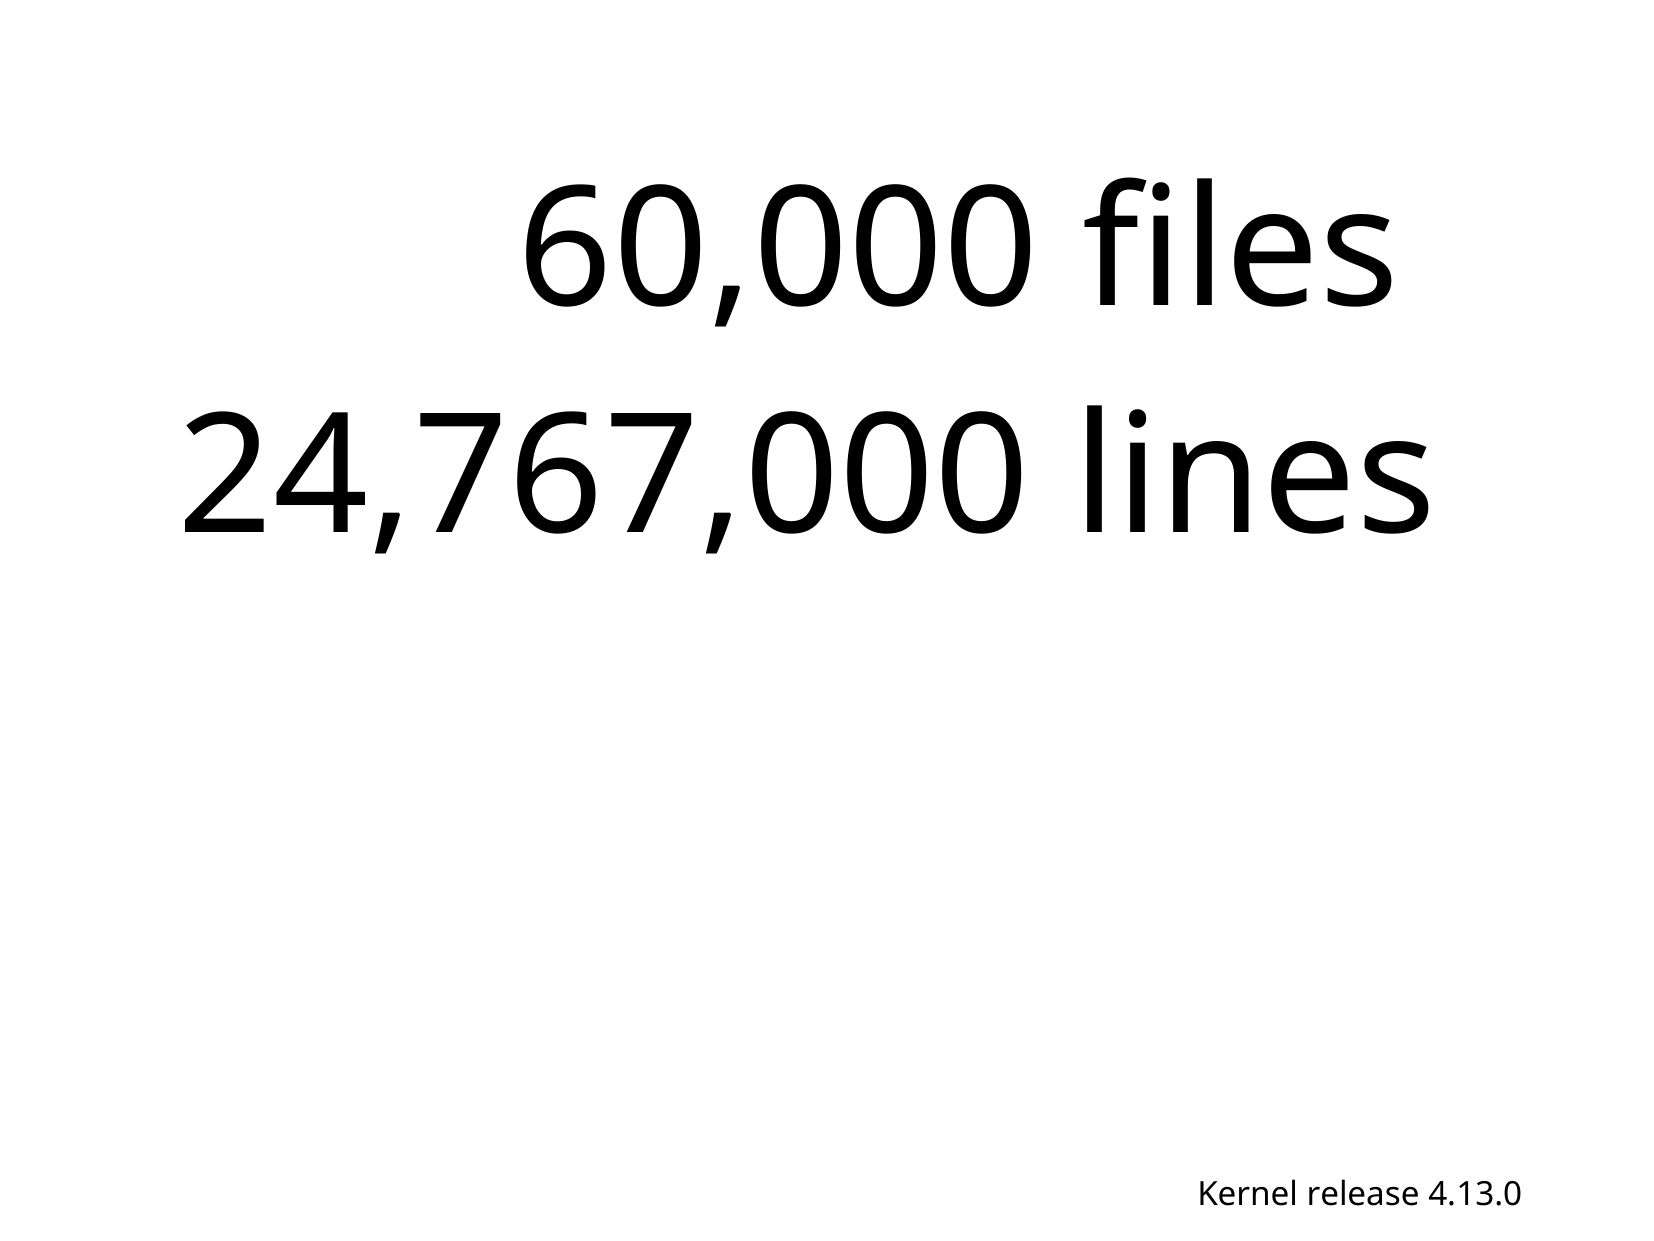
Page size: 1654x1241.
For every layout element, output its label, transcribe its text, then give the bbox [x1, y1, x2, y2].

text_box Kernel release 4.13.0 [1182, 1162, 1542, 1218]
text_box 60,000 files 24,767,000 lines [163, 120, 1528, 536]
